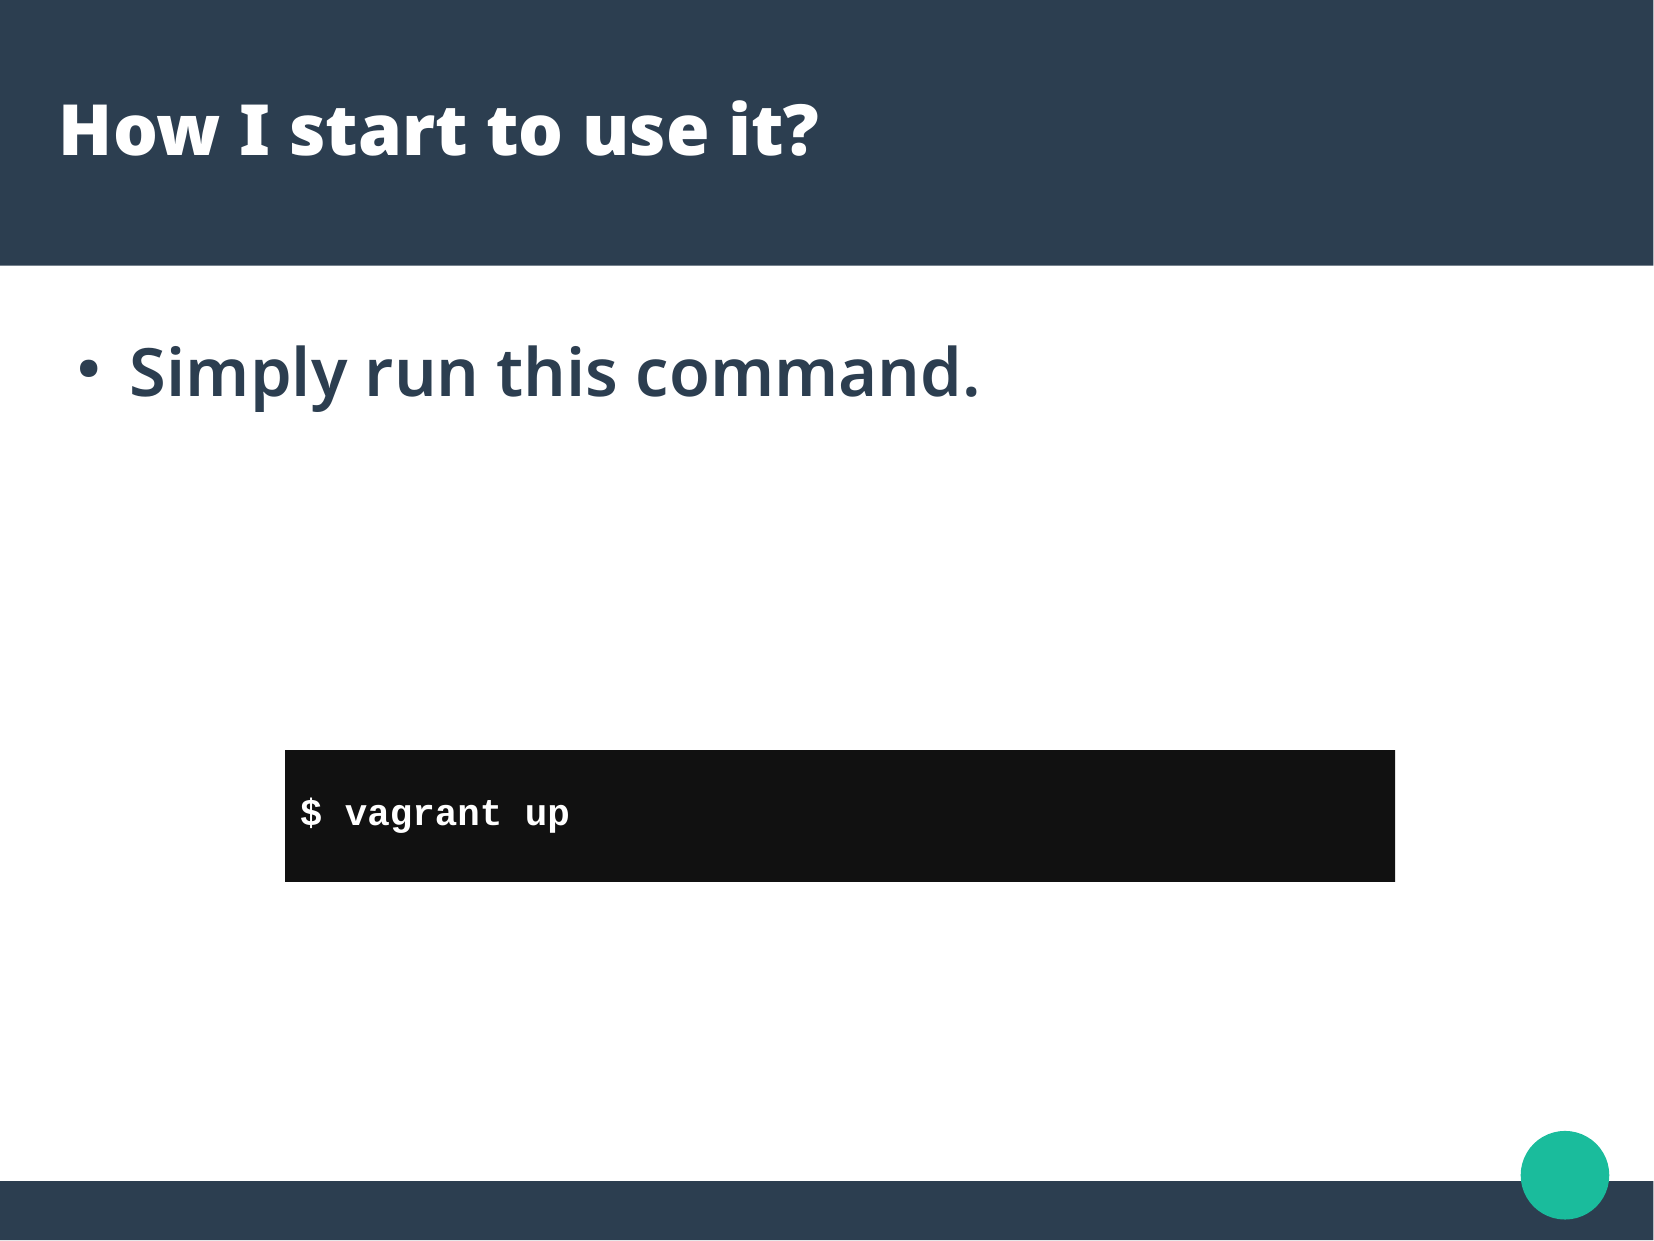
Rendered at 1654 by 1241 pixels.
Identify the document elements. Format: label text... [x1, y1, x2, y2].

title How I start to use it? [59, 49, 1595, 207]
text_box $ vagrant up [285, 750, 1396, 882]
list Simply run this command. [59, 324, 1595, 1152]
